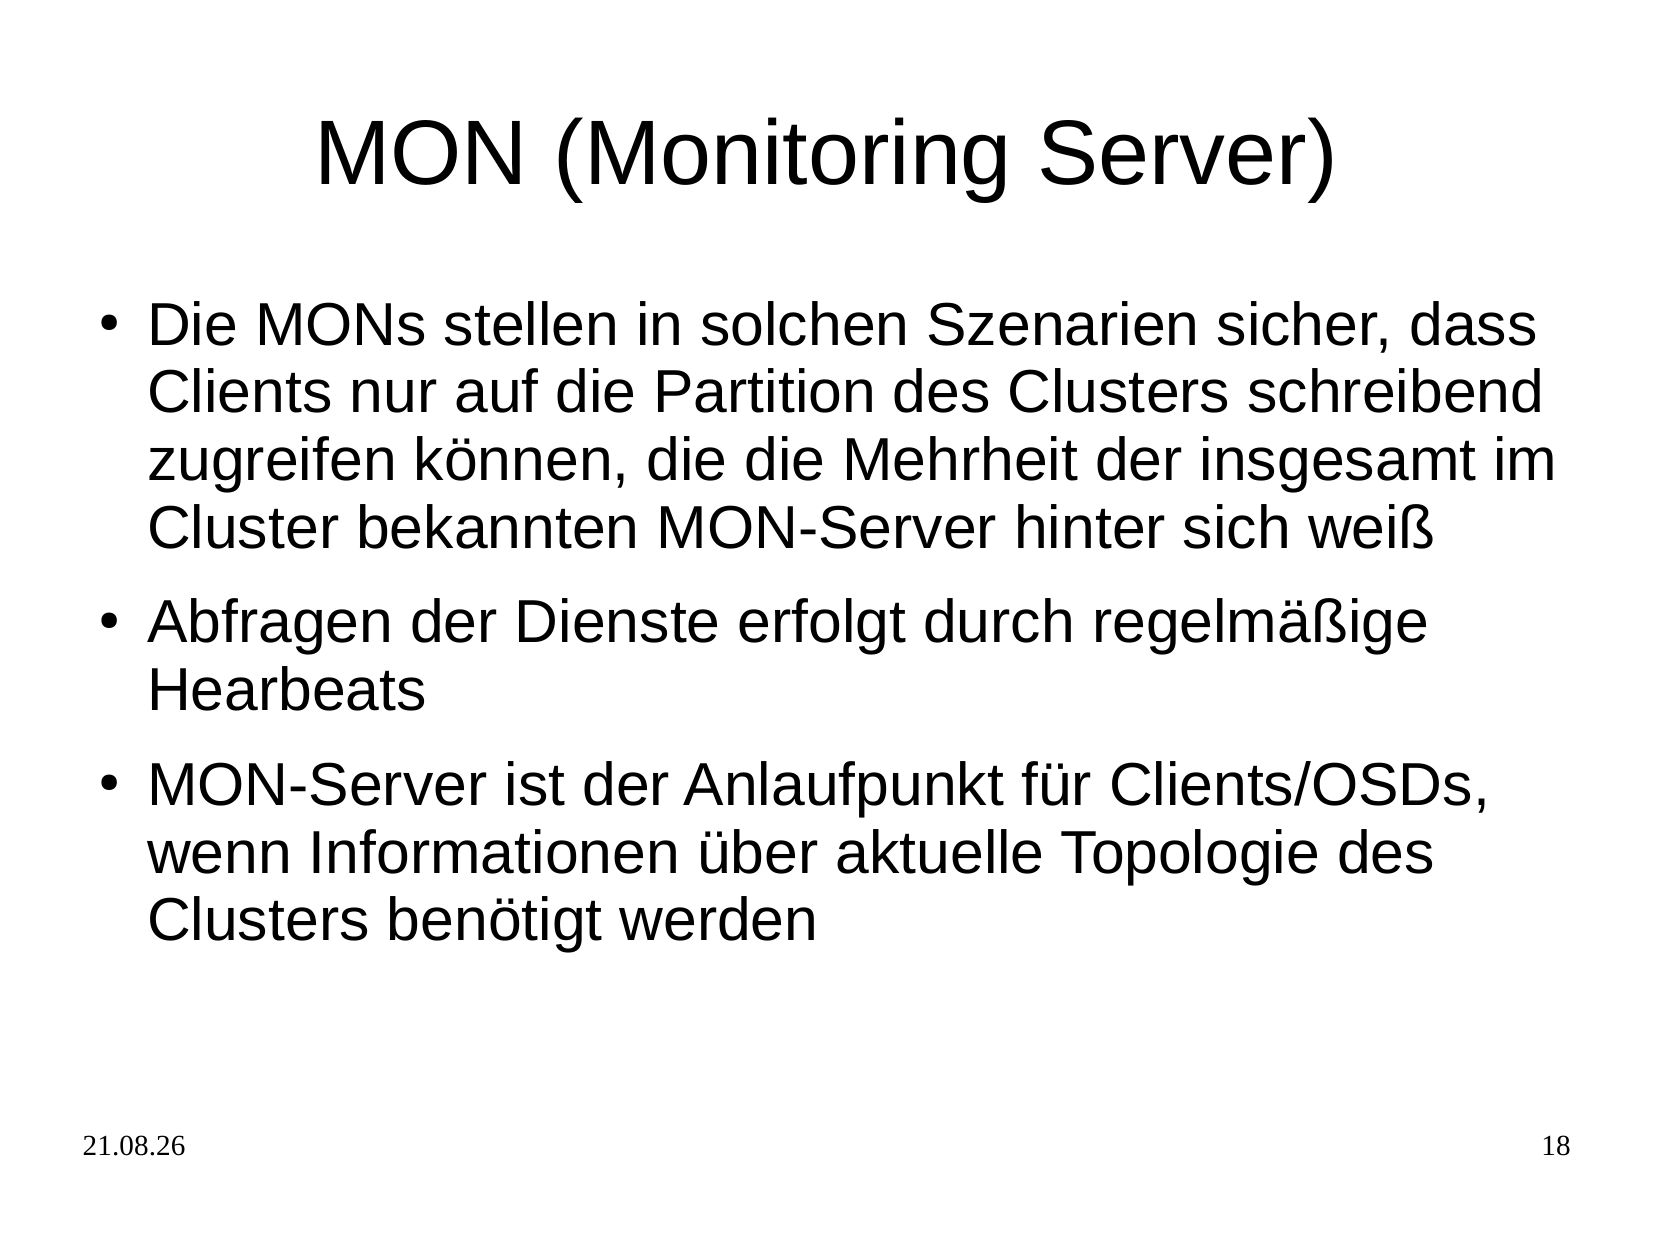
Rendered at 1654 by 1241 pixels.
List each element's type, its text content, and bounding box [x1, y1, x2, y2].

list Die MONs stellen in solchen Szenarien sicher, dass Clients nur auf die Partition des Clusters schreibend zugreifen können, die die Mehrheit der insgesamt im Cluster bekannten MON-Server hinter sich weiß Abfragen der Dienste erfolgt durch regelmäßige Hearbeats MON-Server ist der Anlaufpunkt für Clients/OSDs, wenn Informationen über aktuelle Topologie des Clusters benötigt werden [82, 290, 1571, 1010]
title MON (Monitoring Server) [82, 49, 1571, 257]
